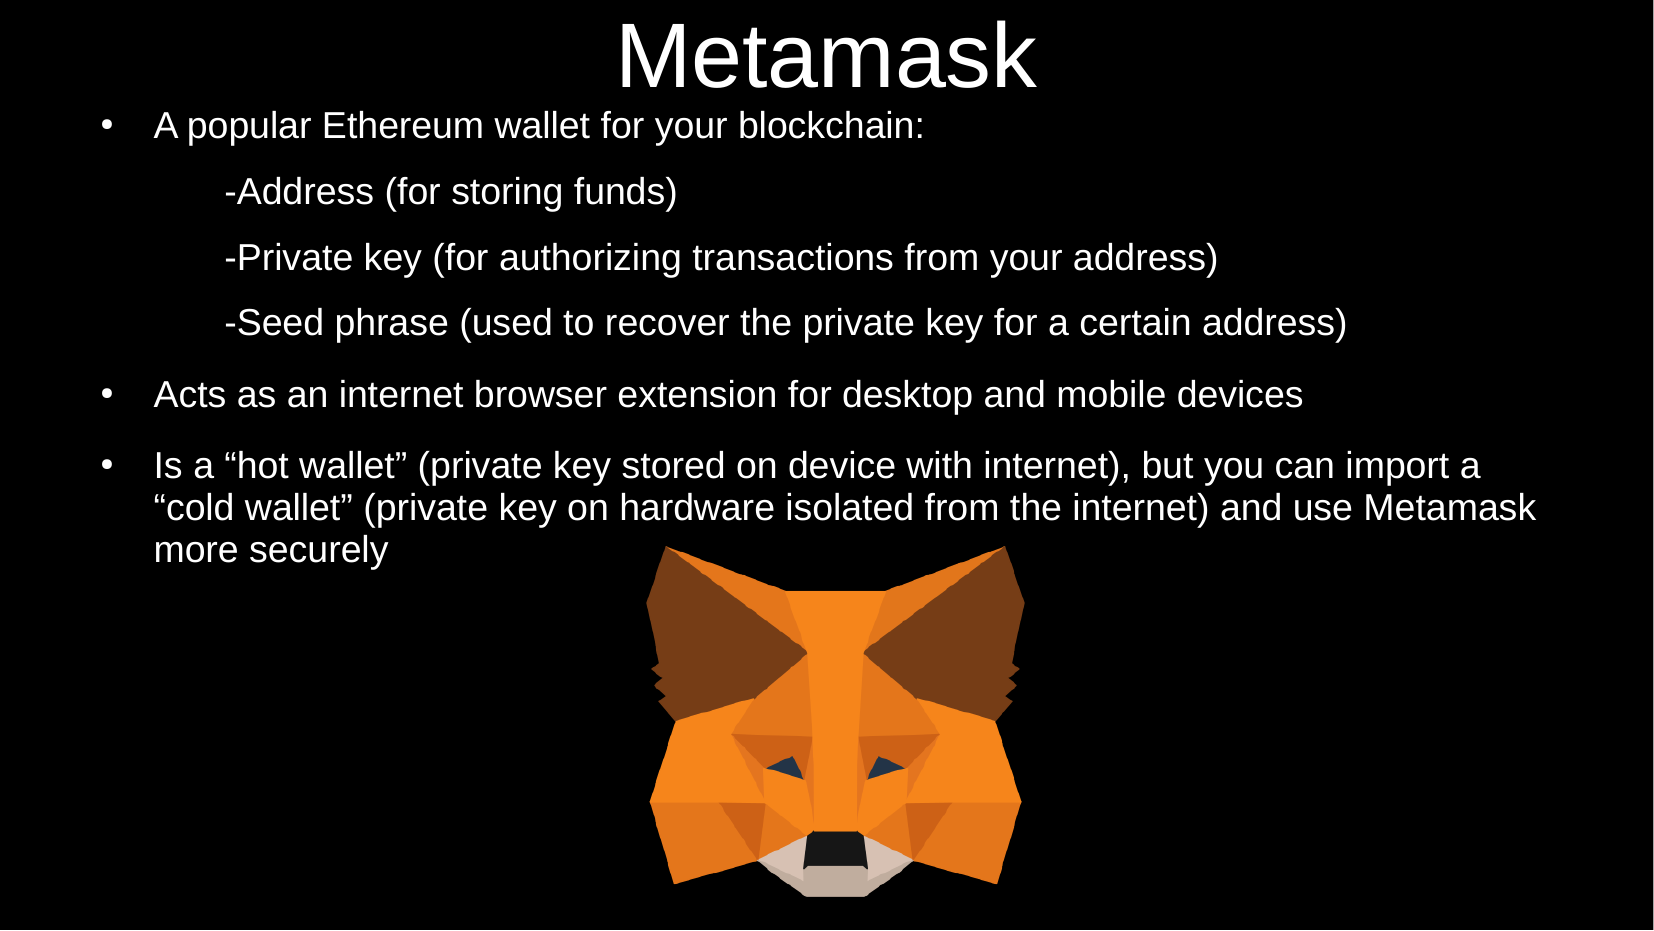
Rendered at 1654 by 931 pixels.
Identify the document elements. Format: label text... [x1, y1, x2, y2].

title Metamask [82, 0, 1571, 105]
list A popular Ethereum wallet for your blockchain: -Address (for storing funds) -Private key (for authorizing transactions from your address) -Seed phrase (used to recover the private key for a certain address) Acts as an internet browser extension for desktop and mobile devices Is a “hot wallet” (private key stored on device with internet), but you can import a “cold wallet” (private key on hardware isolated from the internet) and use Metamask more securely [82, 105, 1571, 840]
picture [600, 494, 1070, 931]
